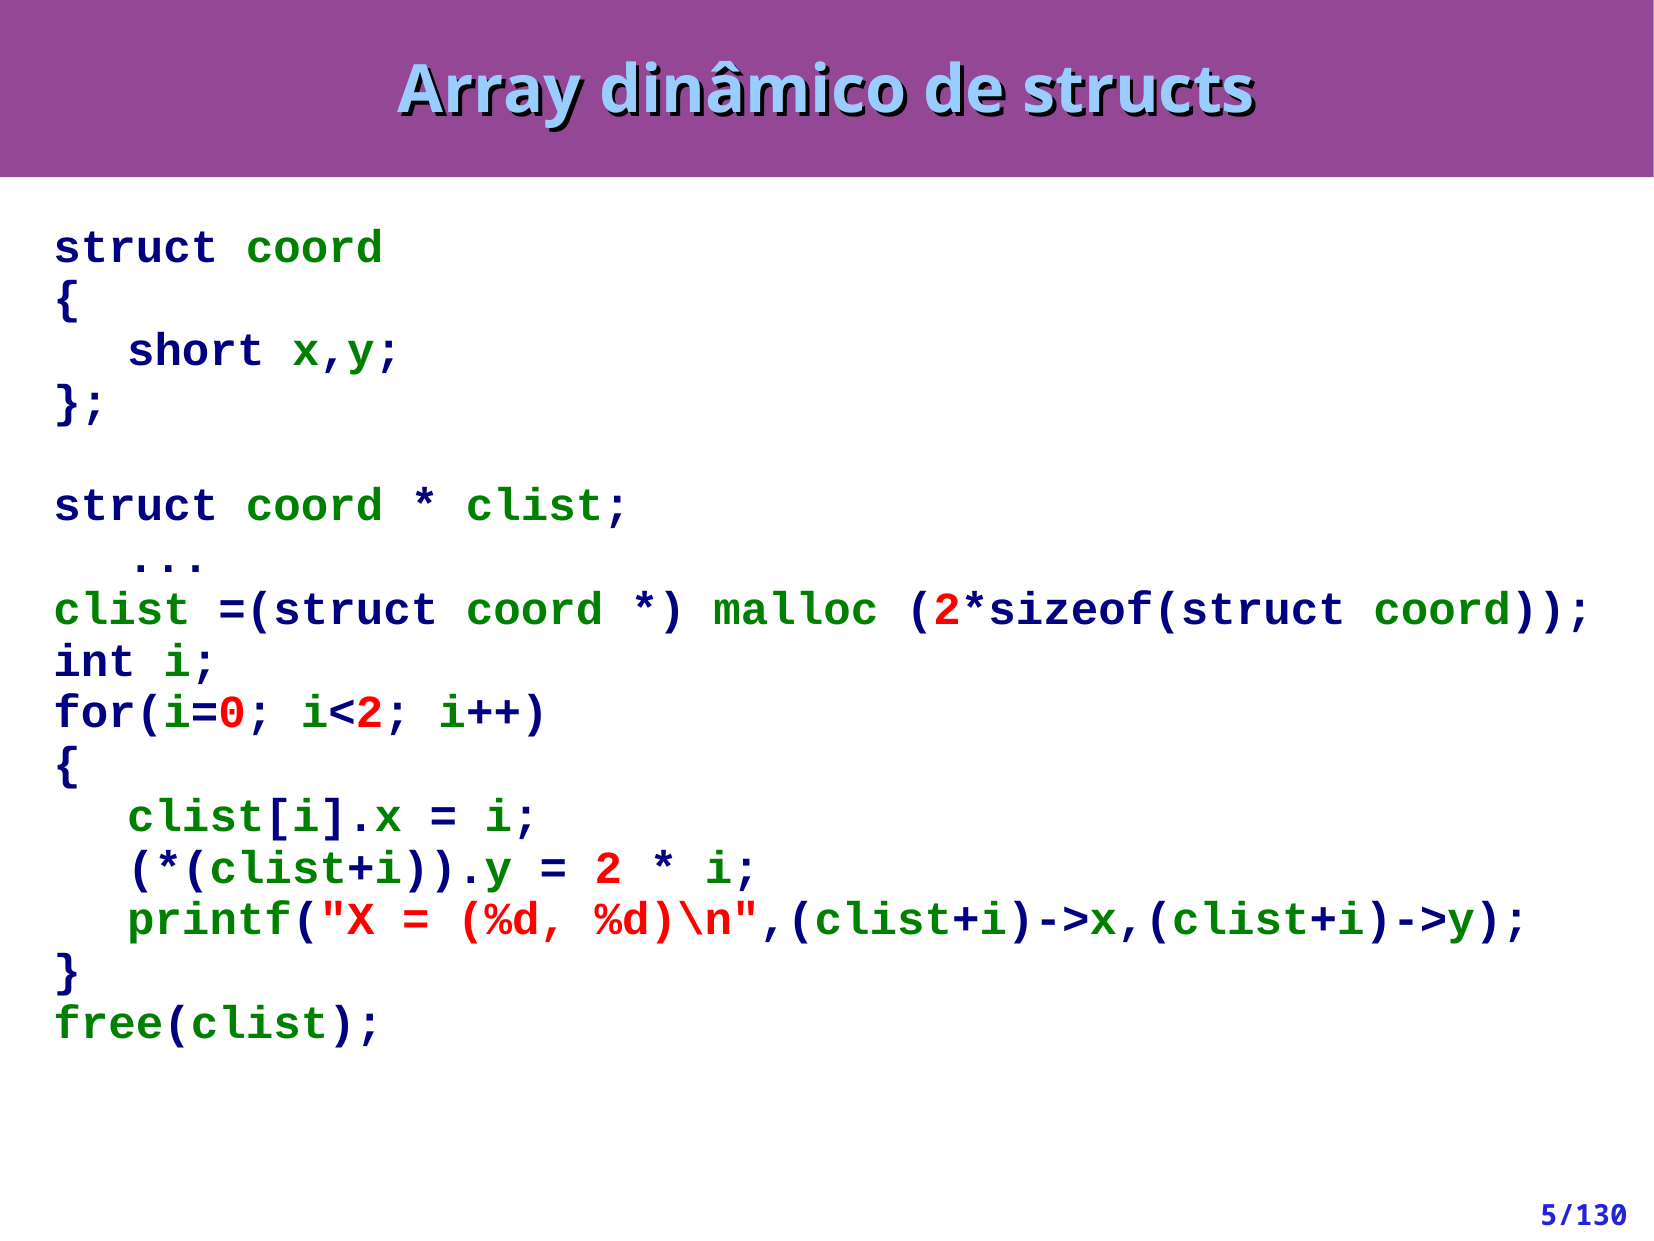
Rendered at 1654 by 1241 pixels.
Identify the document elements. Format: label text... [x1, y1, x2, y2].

title Array dinâmico de structs [82, 0, 1571, 176]
text_box struct coord { short x,y; }; struct coord * clist; ... clist =(struct coord *) malloc (2*sizeof(struct coord)); int i; for(i=0; i<2; i++) { clist[i].x = i; (*(clist+i)).y = 2 * i; printf("X = (%d, %d)\n",(clist+i)->x,(clist+i)->y); } free(clist); [38, 216, 1648, 1241]
